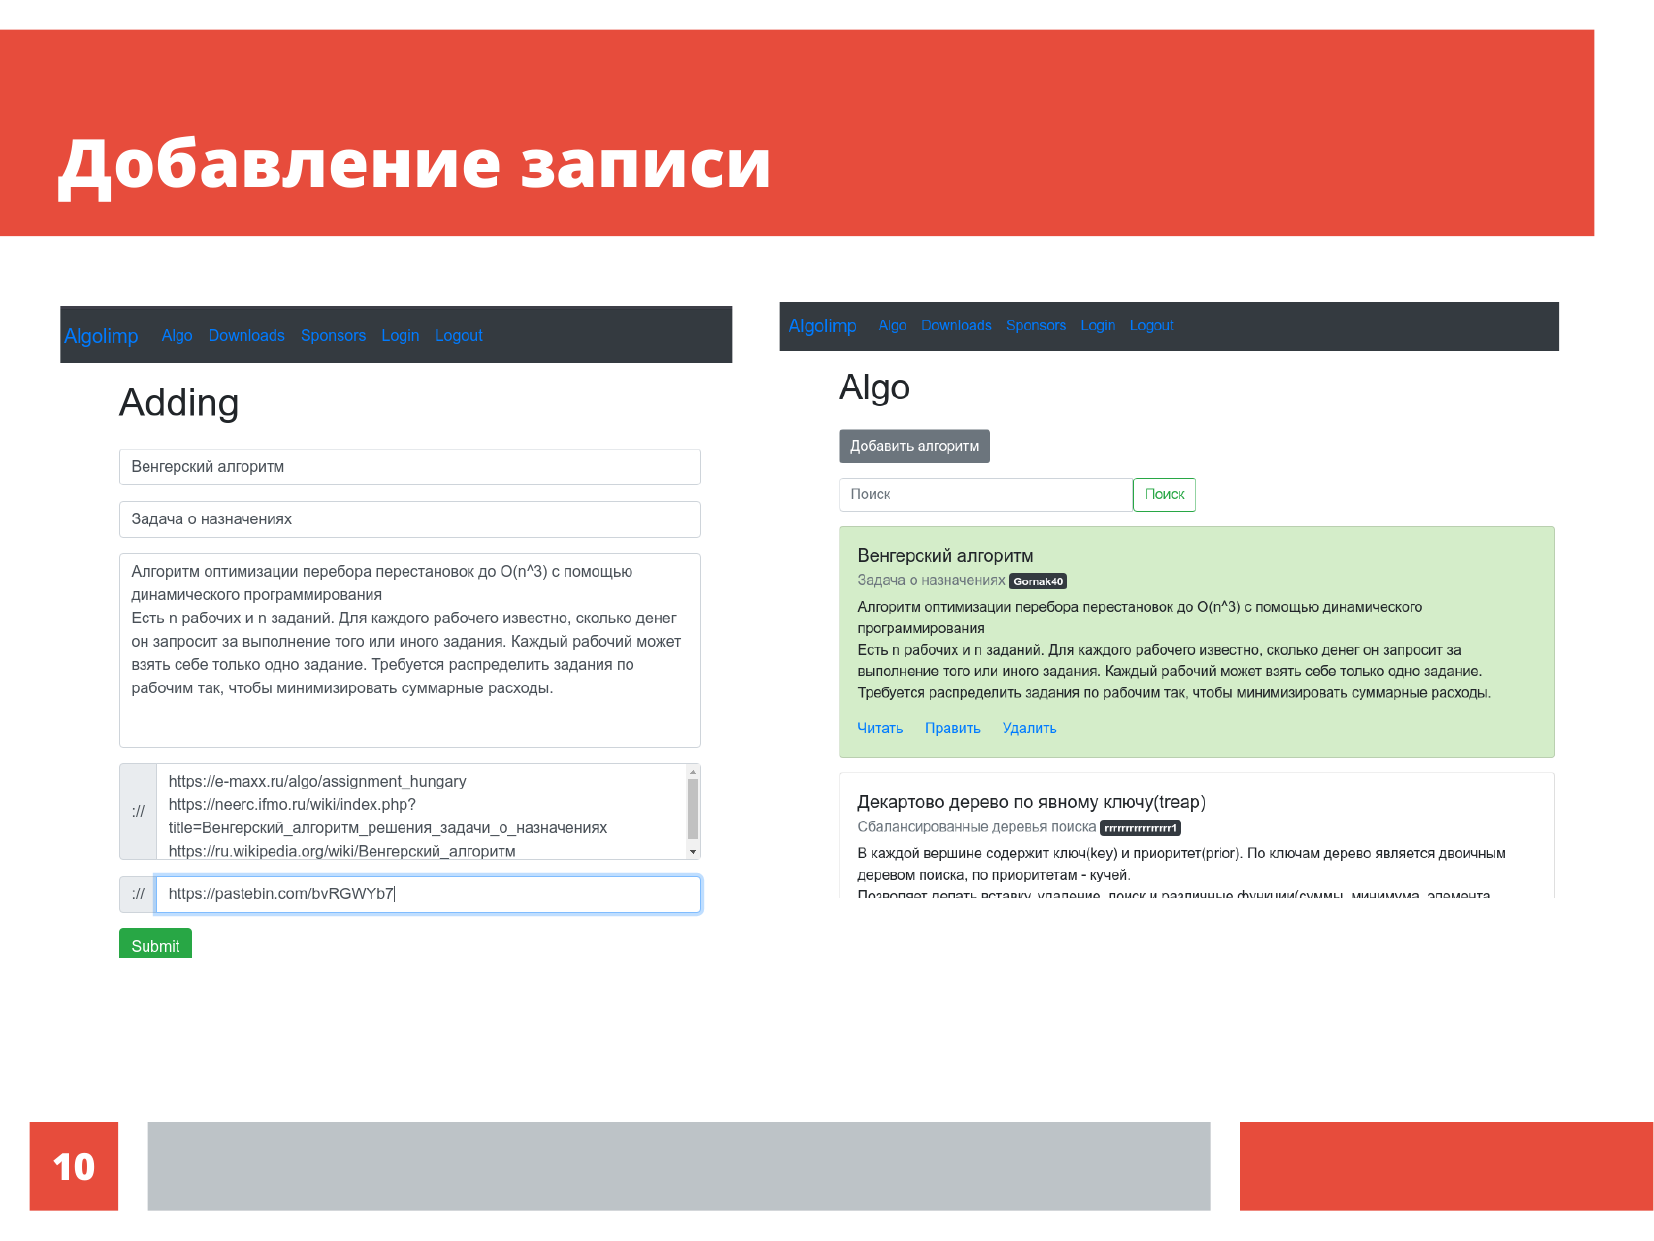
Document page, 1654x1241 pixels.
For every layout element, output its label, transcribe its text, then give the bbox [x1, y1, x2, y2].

picture [60, 306, 733, 969]
title Добавление записи [59, 59, 1595, 207]
picture [779, 302, 1560, 898]
